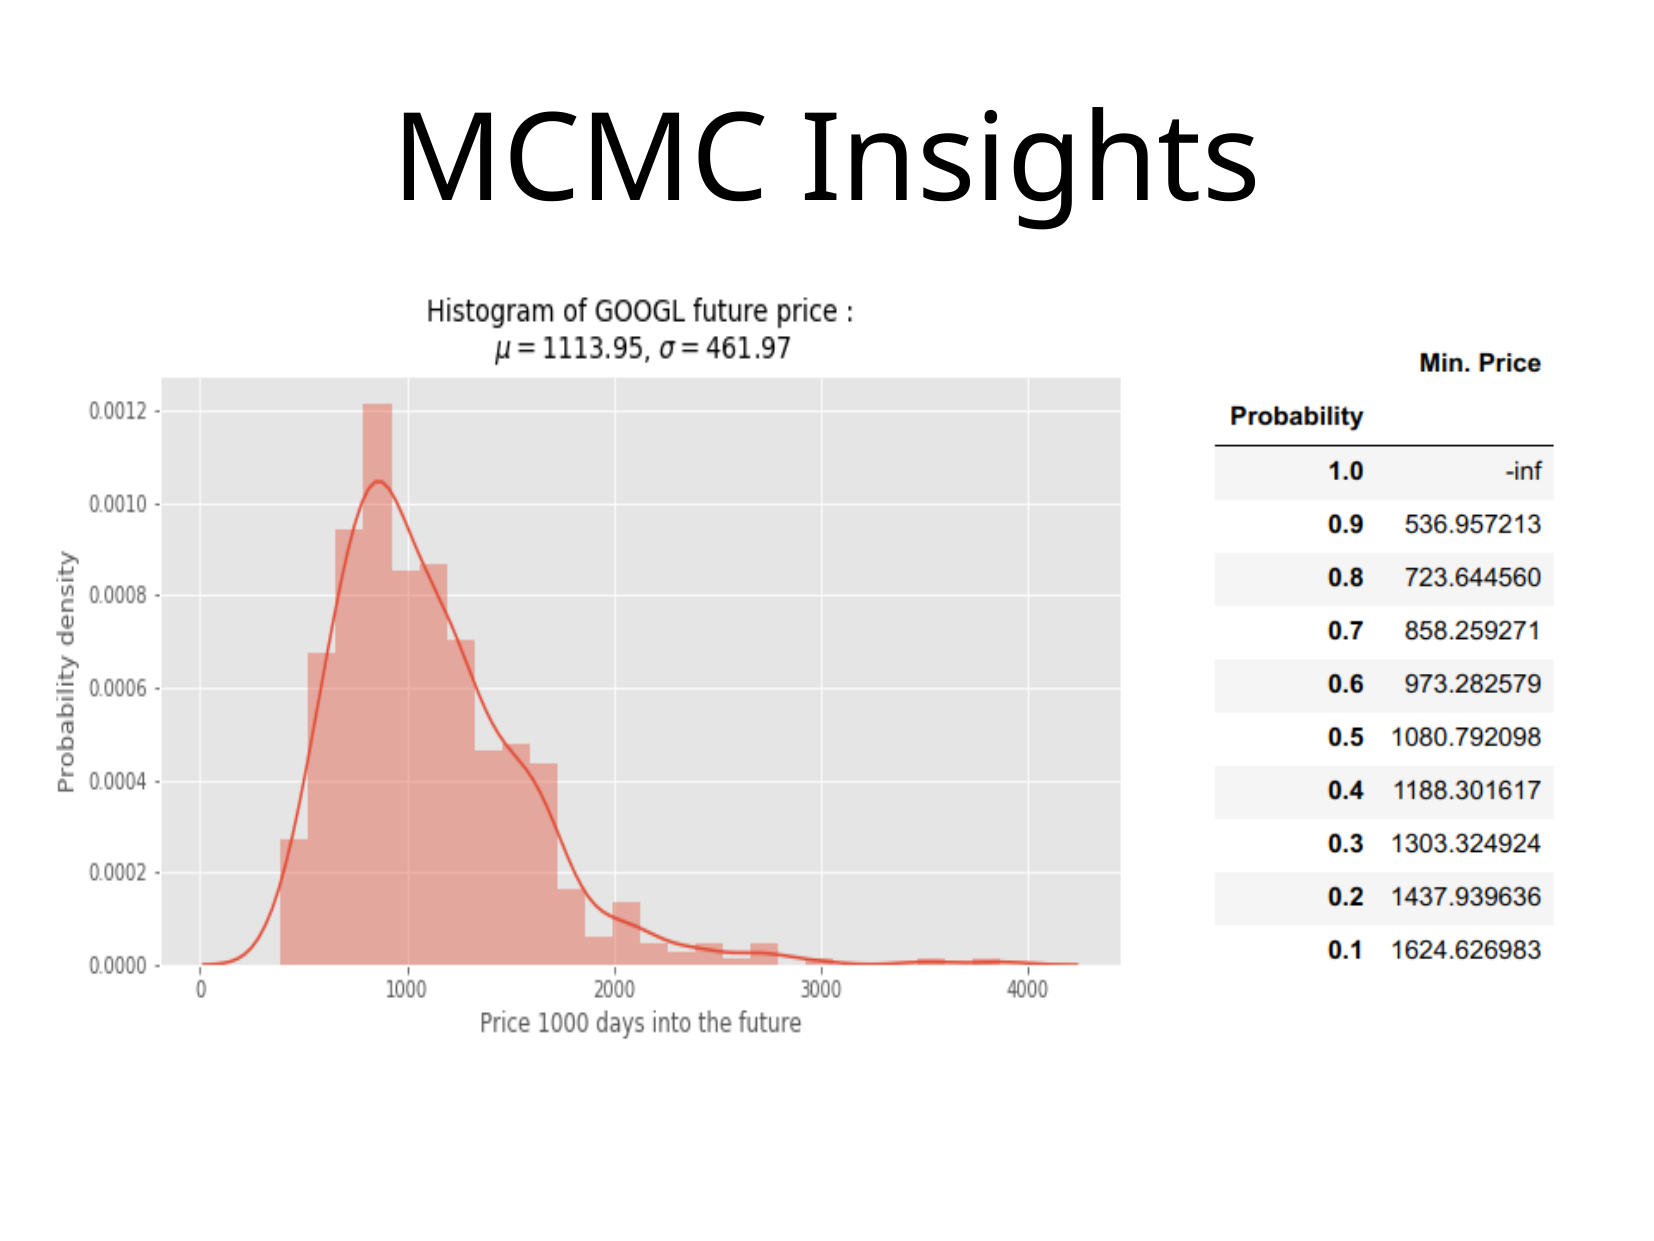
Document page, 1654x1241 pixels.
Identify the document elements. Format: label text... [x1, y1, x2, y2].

title MCMC Insights [82, 49, 1571, 257]
picture [5, 283, 1569, 1063]
